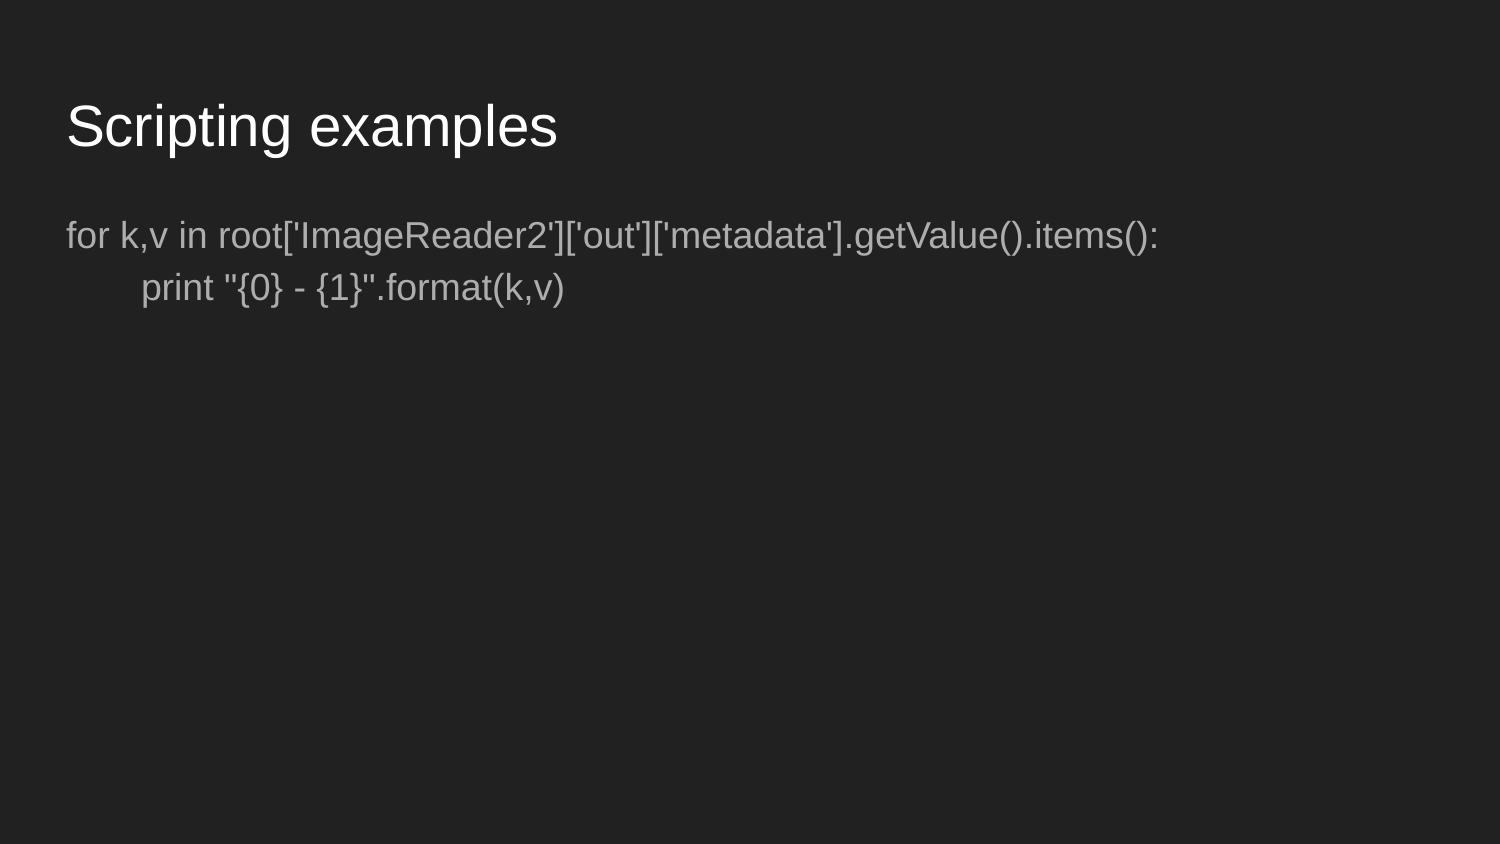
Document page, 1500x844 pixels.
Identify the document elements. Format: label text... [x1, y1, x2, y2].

list for k,v in root['ImageReader2']['out']['metadata'].getValue().items(): print "{0} - {1}".format(k,v) [51, 189, 1449, 750]
title Scripting examples [51, 72, 1449, 167]
